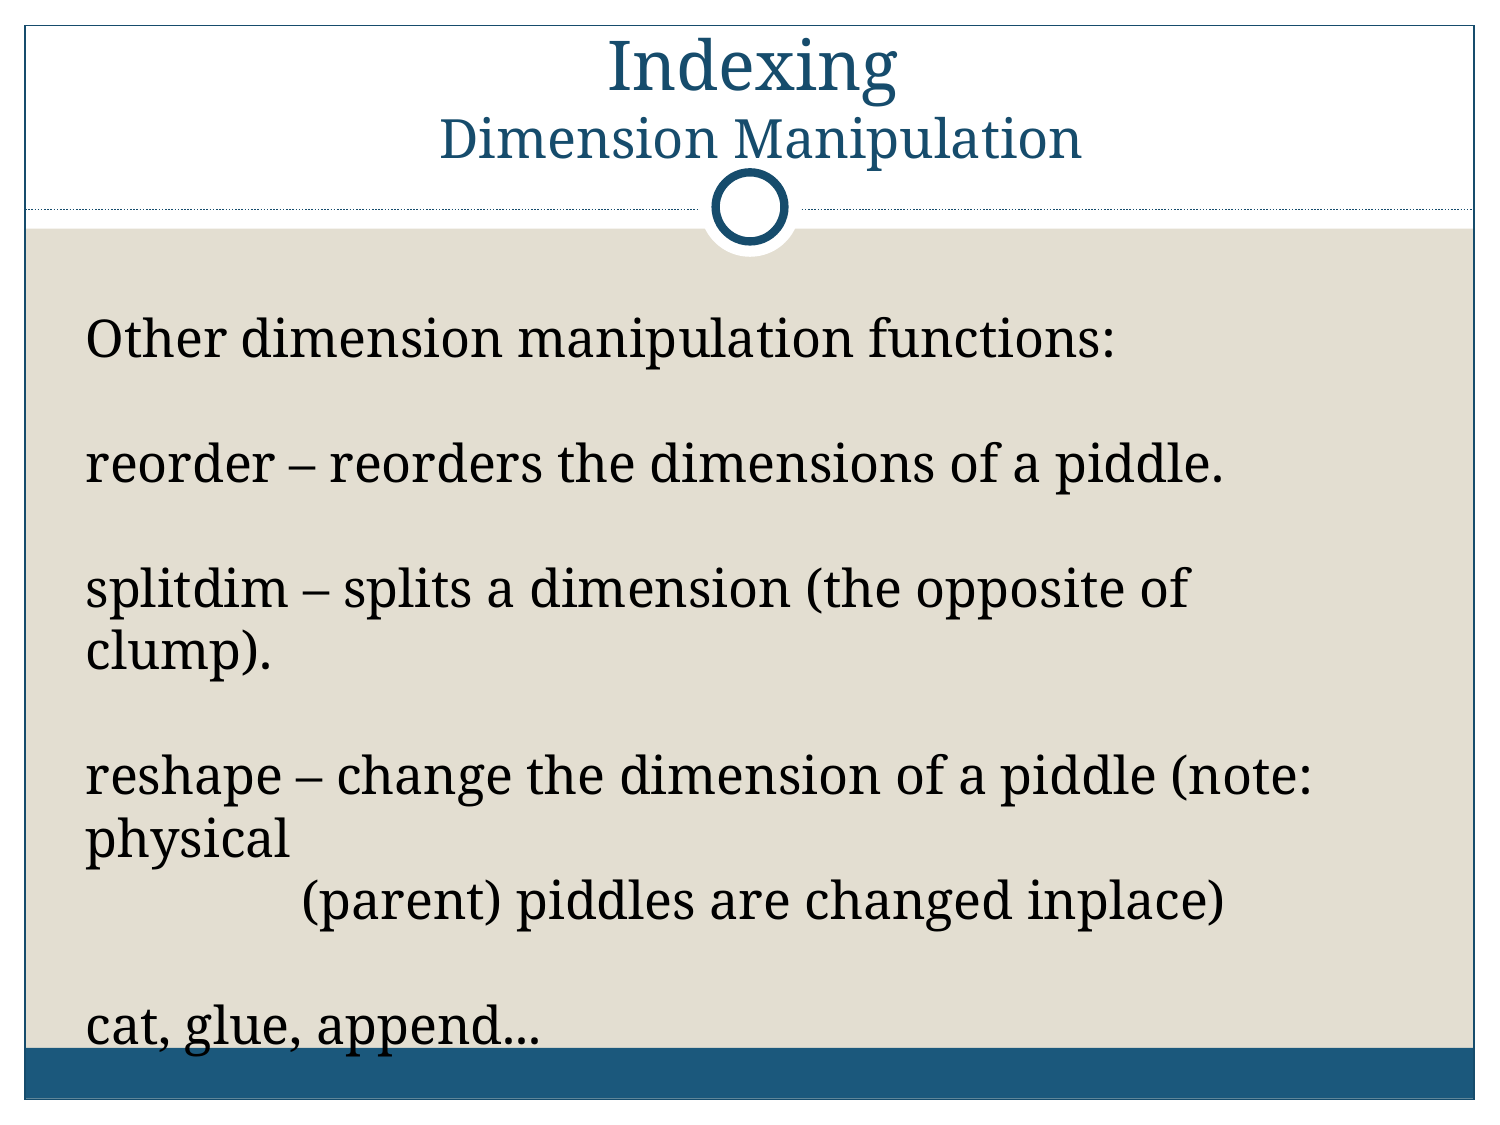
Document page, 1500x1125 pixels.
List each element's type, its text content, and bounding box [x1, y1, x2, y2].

text_box Other dimension manipulation functions: reorder – reorders the dimensions of a piddle. splitdim – splits a dimension (the opposite of clump). reshape – change the dimension of a piddle (note: physical (parent) piddles are changed inplace) cat, glue, append... [70, 297, 1351, 938]
title Indexing Dimension Manipulation [62, 14, 1463, 177]
